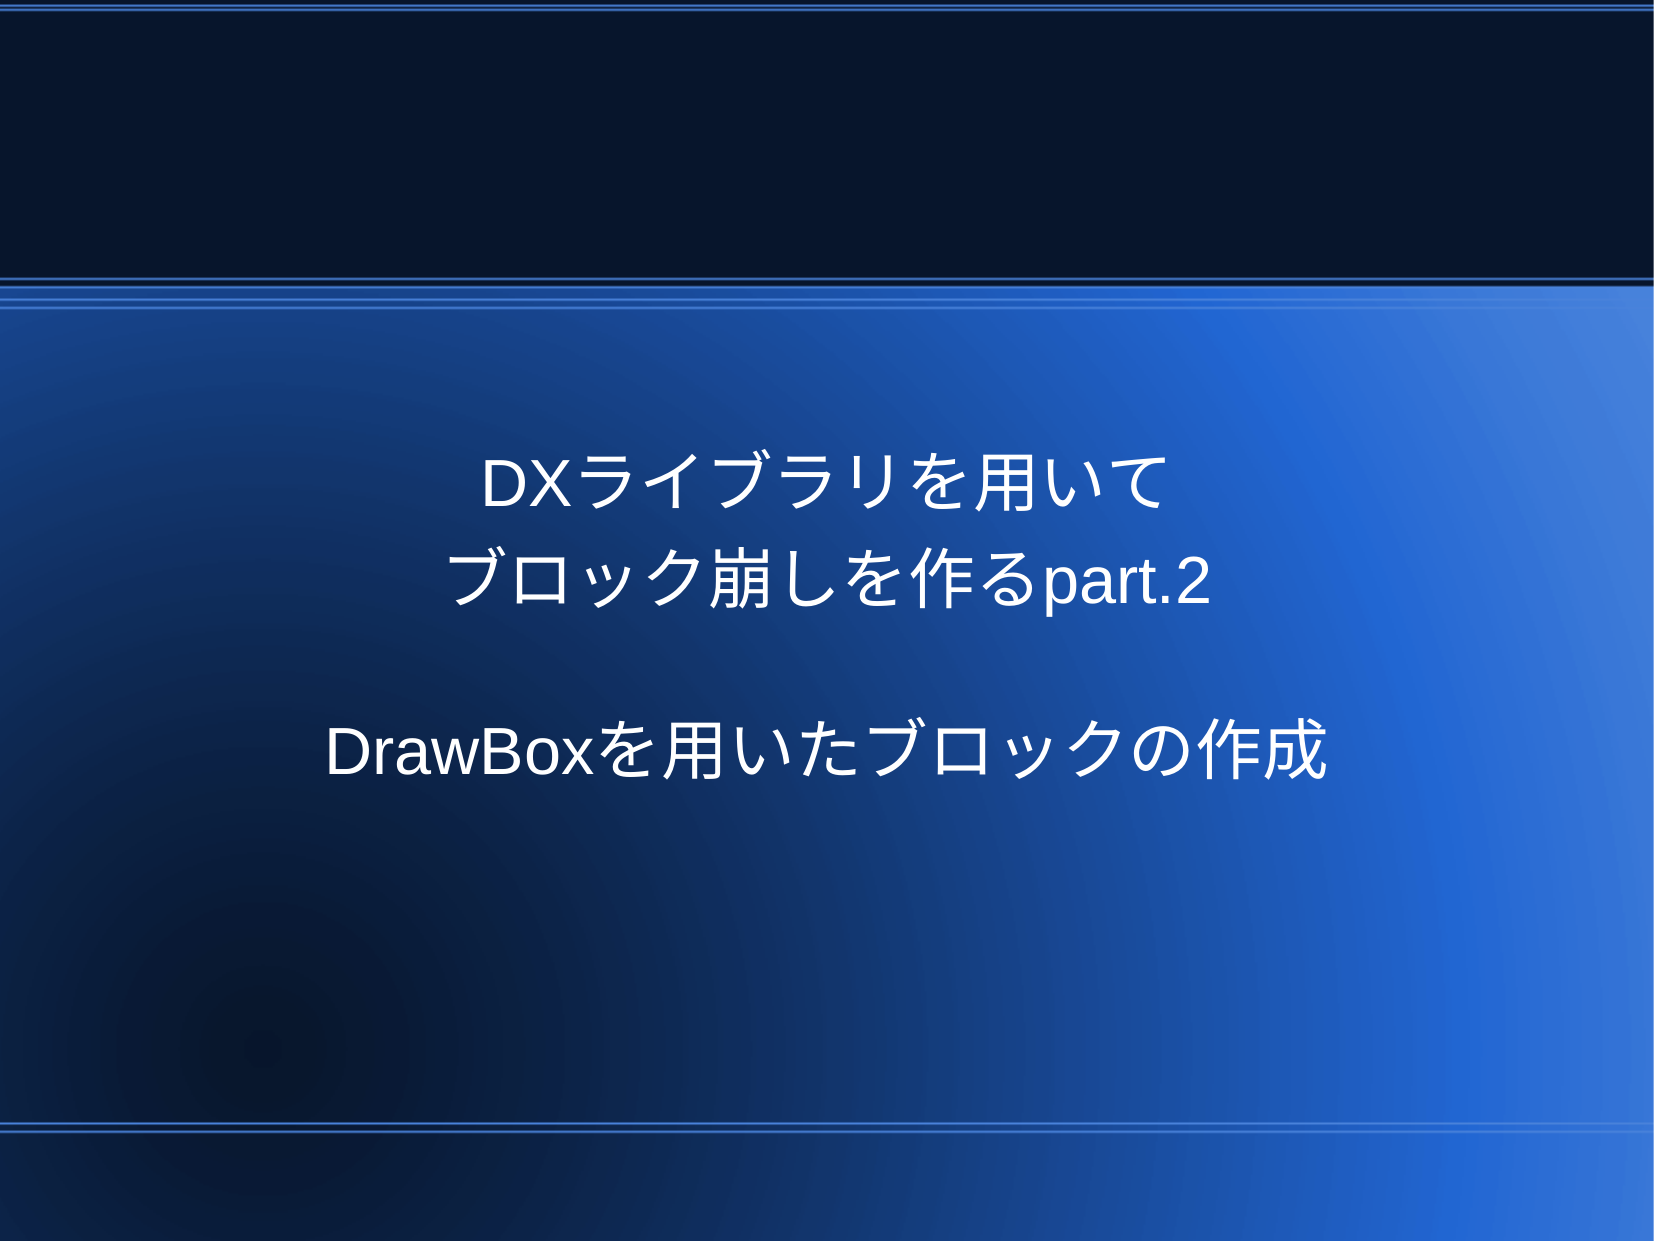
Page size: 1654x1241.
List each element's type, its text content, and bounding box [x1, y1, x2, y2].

picture [0, 0, 1654, 1241]
subtitle DXライブラリを用いて ブロック崩しを作るpart.2 DrawBoxを用いたブロックの作成 [82, 49, 1571, 1174]
